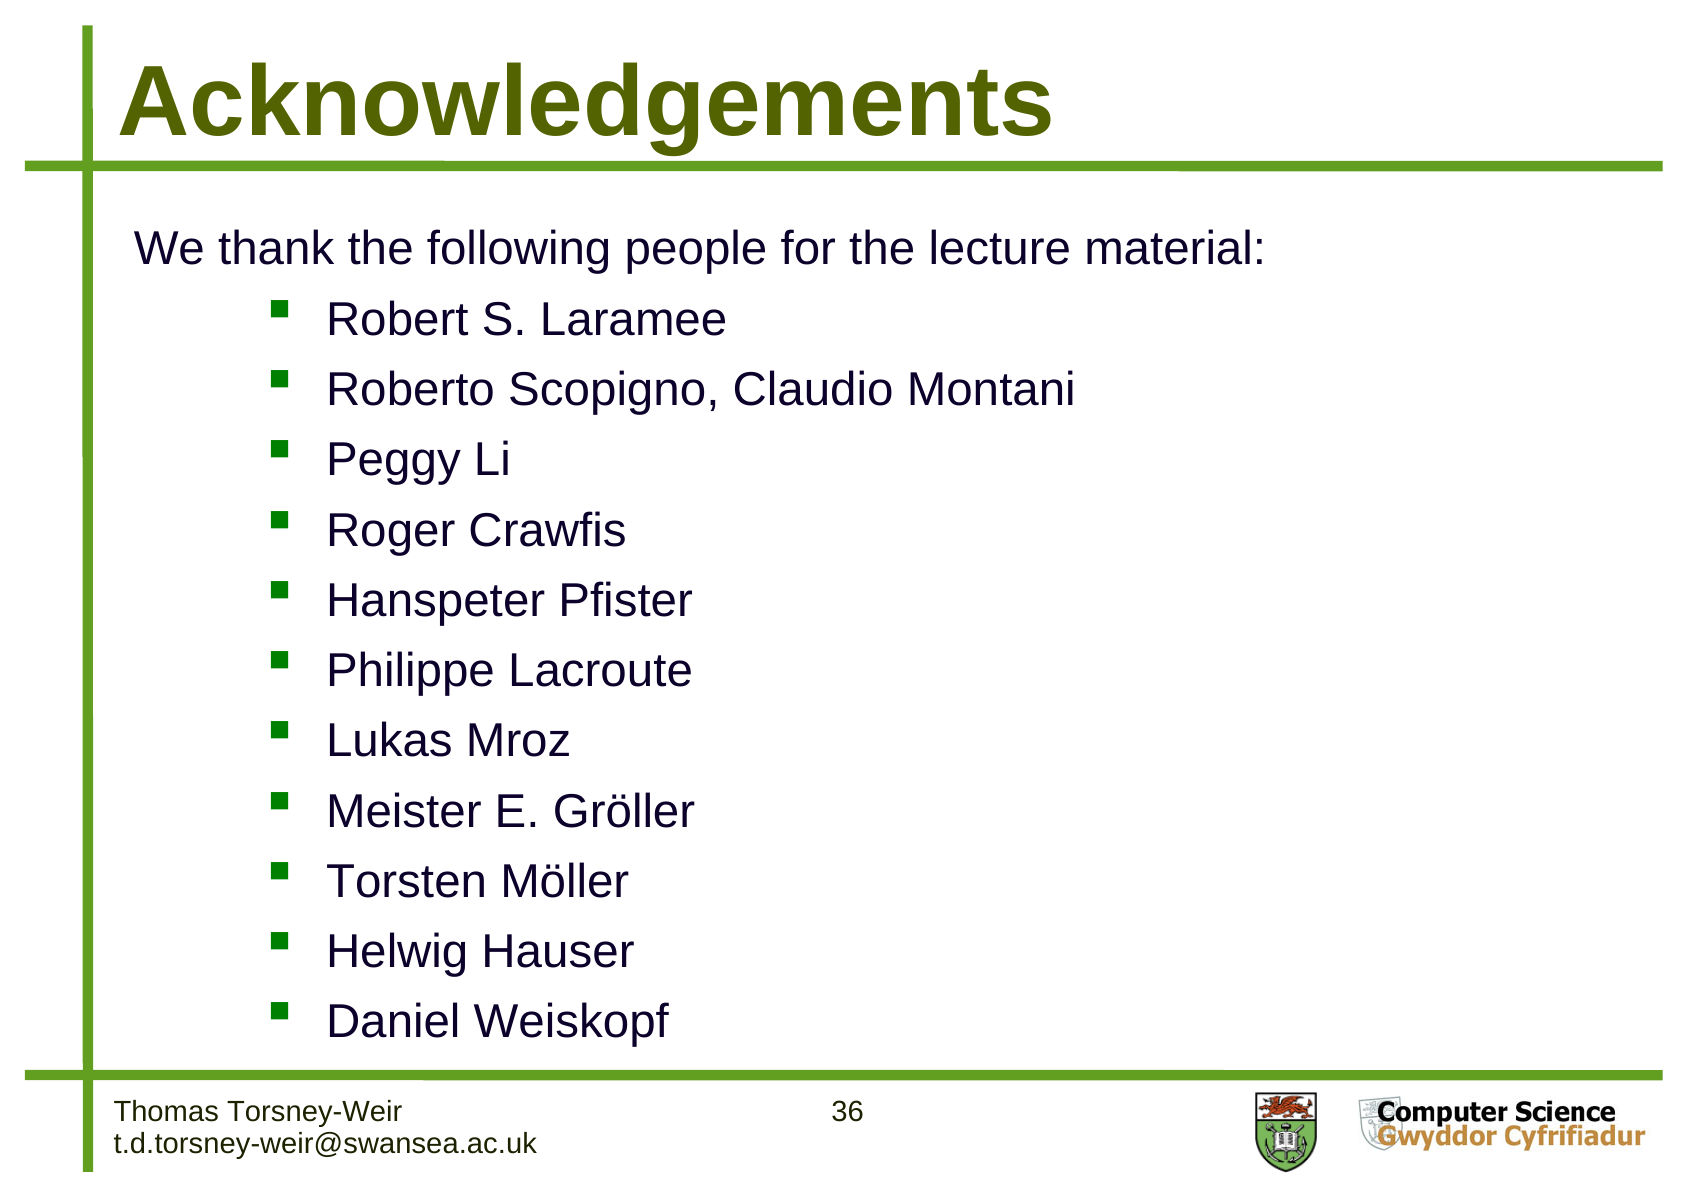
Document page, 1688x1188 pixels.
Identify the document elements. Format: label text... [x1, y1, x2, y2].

title Acknowledgements [101, 29, 1666, 166]
list We thank the following people for the lecture material: Robert S. Laramee Roberto Scopigno, Claudio Montani Peggy Li Roger Crawfis Hanspeter Pfister Philippe Lacroute Lukas Mroz Meister E. Gröller Torsten Möller Helwig Hauser Daniel Weiskopf [117, 209, 1624, 1060]
picture [1240, 1092, 1654, 1173]
